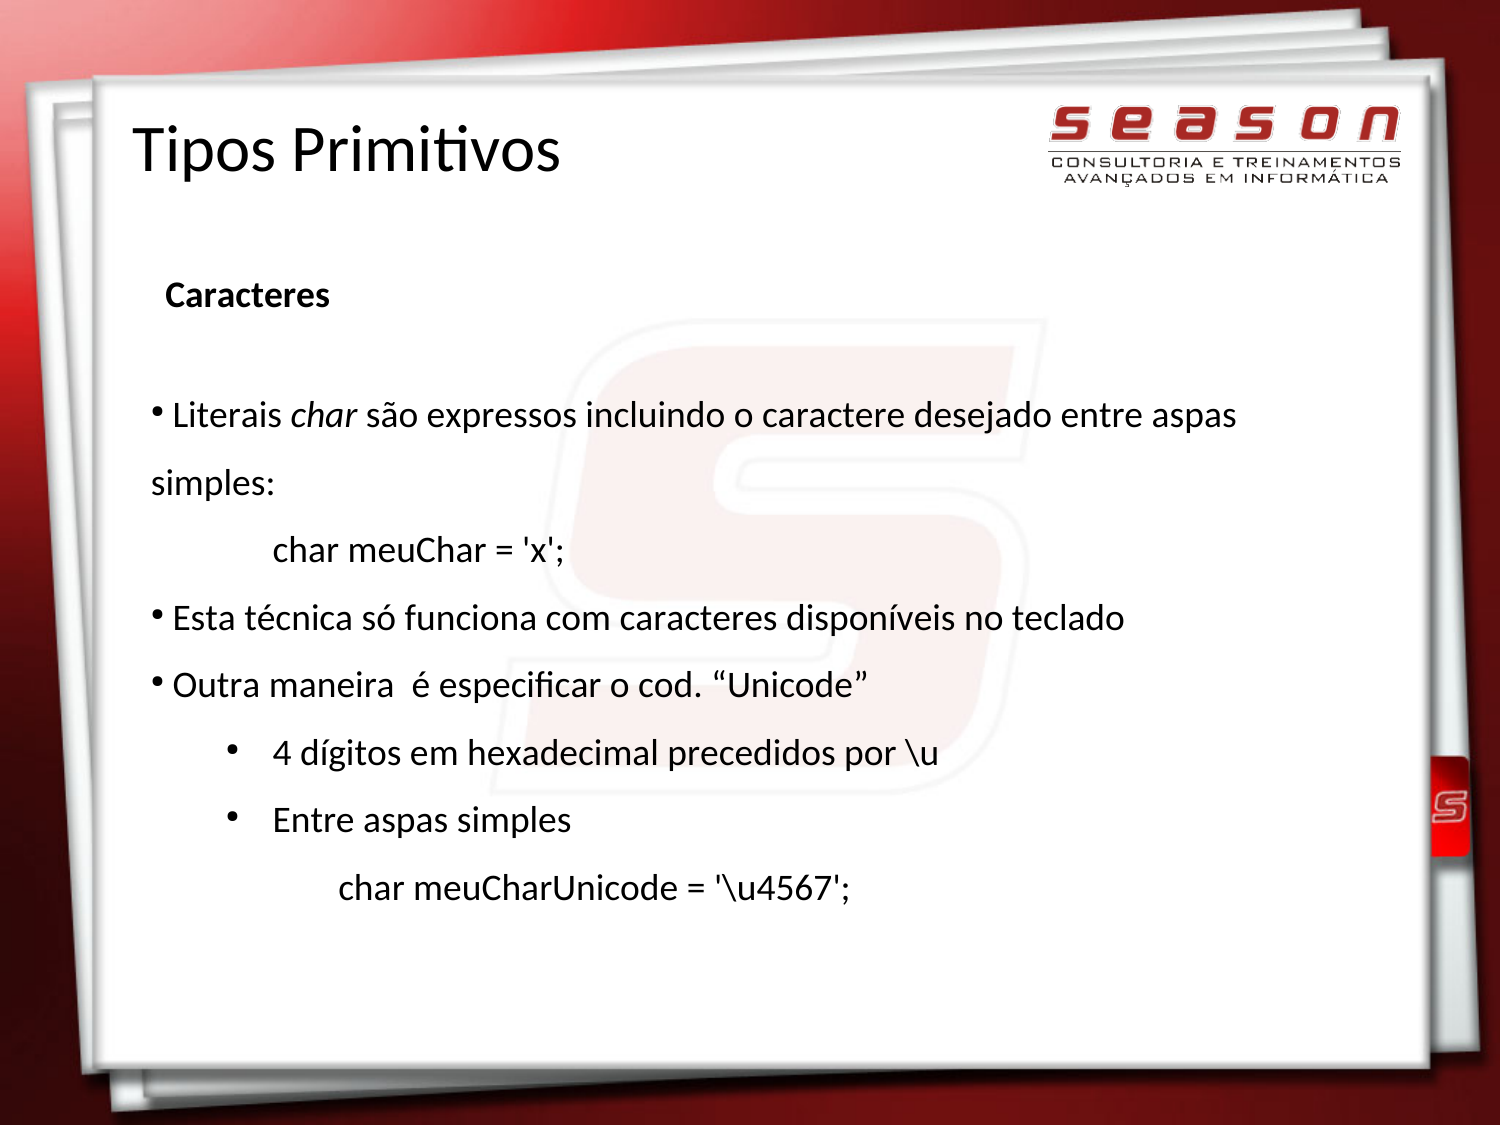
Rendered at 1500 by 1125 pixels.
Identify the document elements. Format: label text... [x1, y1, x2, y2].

text_box Caracteres [165, 246, 1359, 338]
title Tipos Primitivos [118, 33, 1394, 257]
picture [0, 0, 1500, 1125]
text_box Literais char são expressos incluindo o caractere desejado entre aspas simples: char meuChar = 'x'; Esta técnica só funciona com caracteres disponíveis no teclado Outra maneira é especificar o cod. “Unicode” 4 dígitos em hexadecimal precedidos por \u Entre aspas simples char meuCharUnicode = '\u4567'; [136, 360, 1353, 983]
